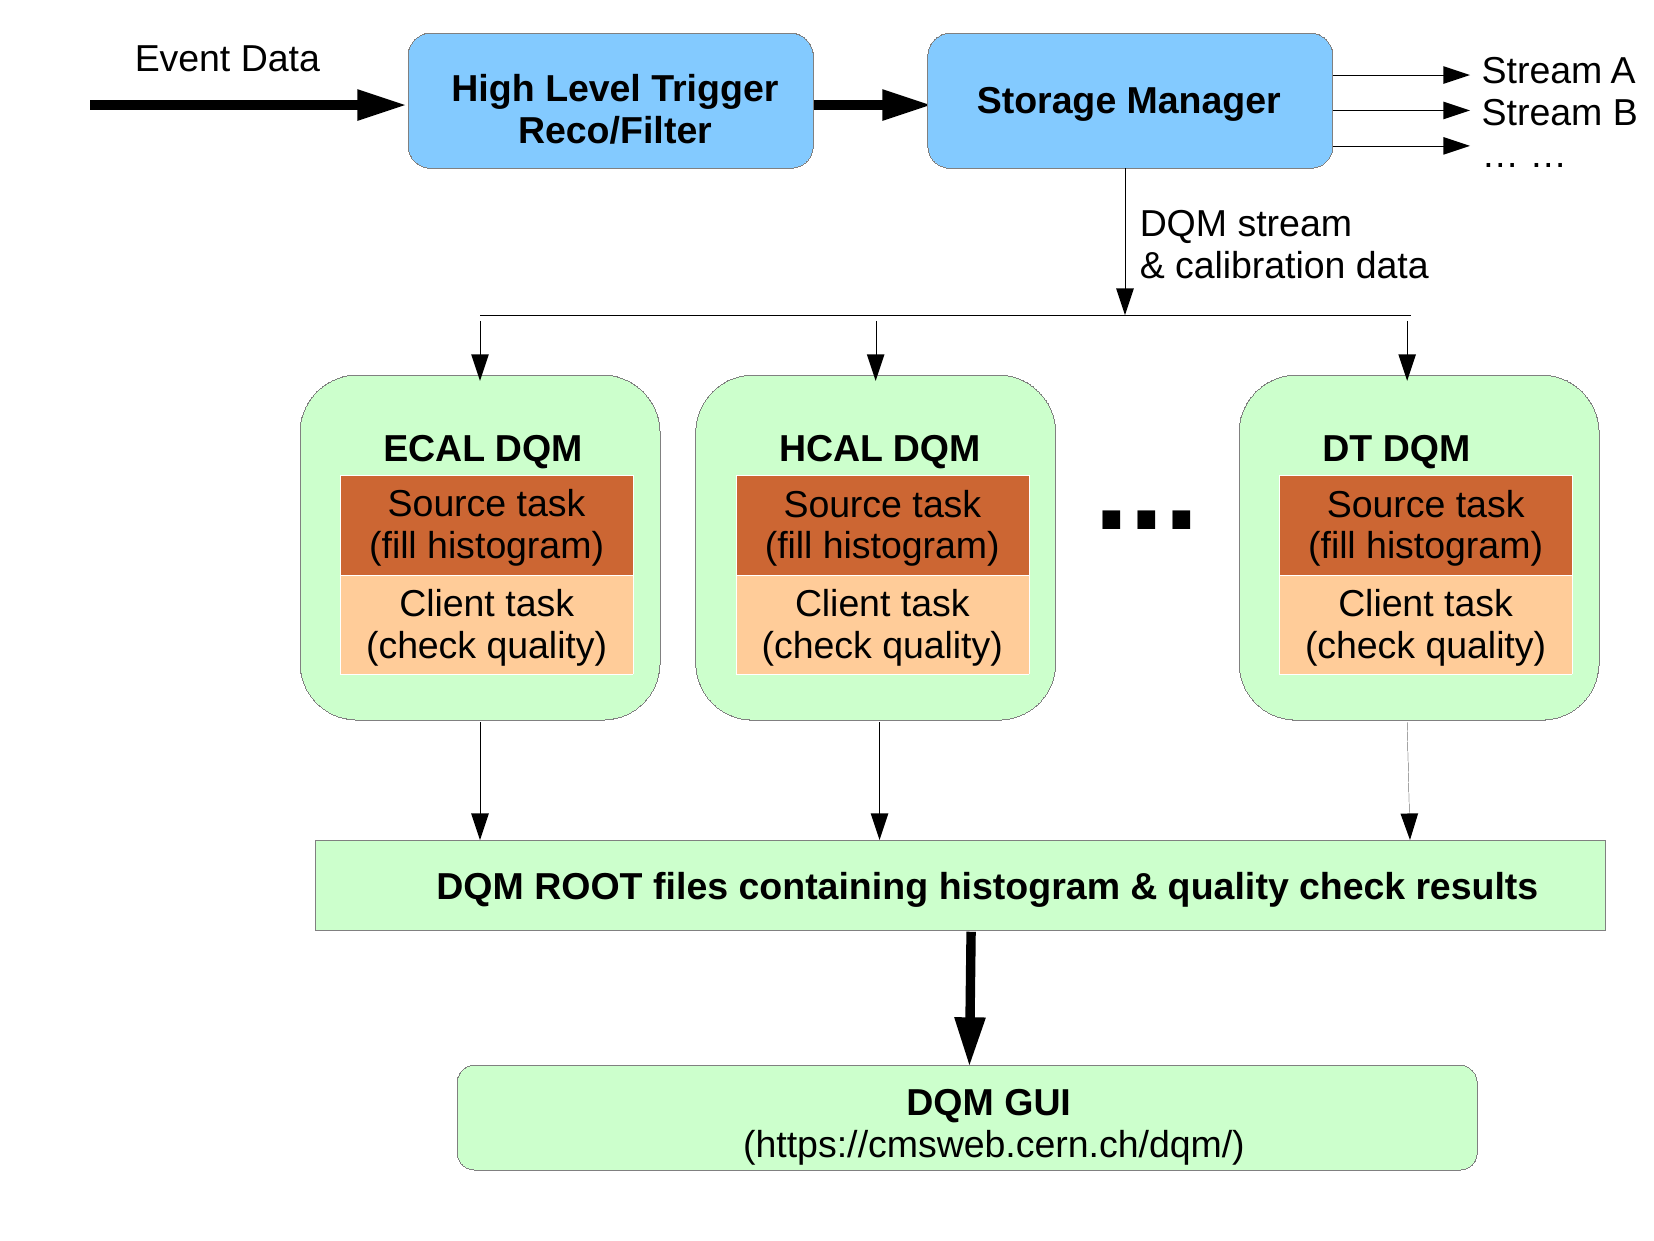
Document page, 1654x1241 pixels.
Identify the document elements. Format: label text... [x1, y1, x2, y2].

table_header Source task (fill histogram) [1280, 476, 1572, 575]
text_box Storage Manager [948, 71, 1309, 129]
text_box DQM stream & calibration data [1125, 195, 1531, 337]
table_cell Client task (check quality) [341, 576, 633, 674]
text_box Event Data [120, 30, 391, 87]
text_box High Level Trigger Reco/Filter [435, 60, 796, 159]
table_cell Client task (check quality) [1280, 576, 1572, 674]
text_box ECAL DQM [368, 420, 639, 477]
table_header Source task (fill histogram) [737, 476, 1029, 575]
text_box [1239, 375, 1600, 721]
table_cell Client task (check quality) [737, 576, 1029, 674]
text_box Stream A Stream B … … [1466, 42, 1654, 226]
text_box [457, 1065, 1478, 1171]
text_box DQM ROOT files containing histogram & quality check results [421, 857, 1654, 915]
text_box HCAL DQM [764, 420, 1035, 477]
text_box DQM GUI (https://cmsweb.cern.ch/dqm/) [634, 1074, 1355, 1173]
text_box ... [1080, 409, 1216, 564]
table_header Source task (fill histogram) [341, 476, 633, 575]
text_box [315, 840, 1606, 931]
text_box [408, 33, 814, 169]
text_box [927, 33, 1333, 169]
text_box [300, 375, 661, 721]
text_box [695, 375, 1056, 721]
text_box DT DQM [1307, 420, 1578, 477]
